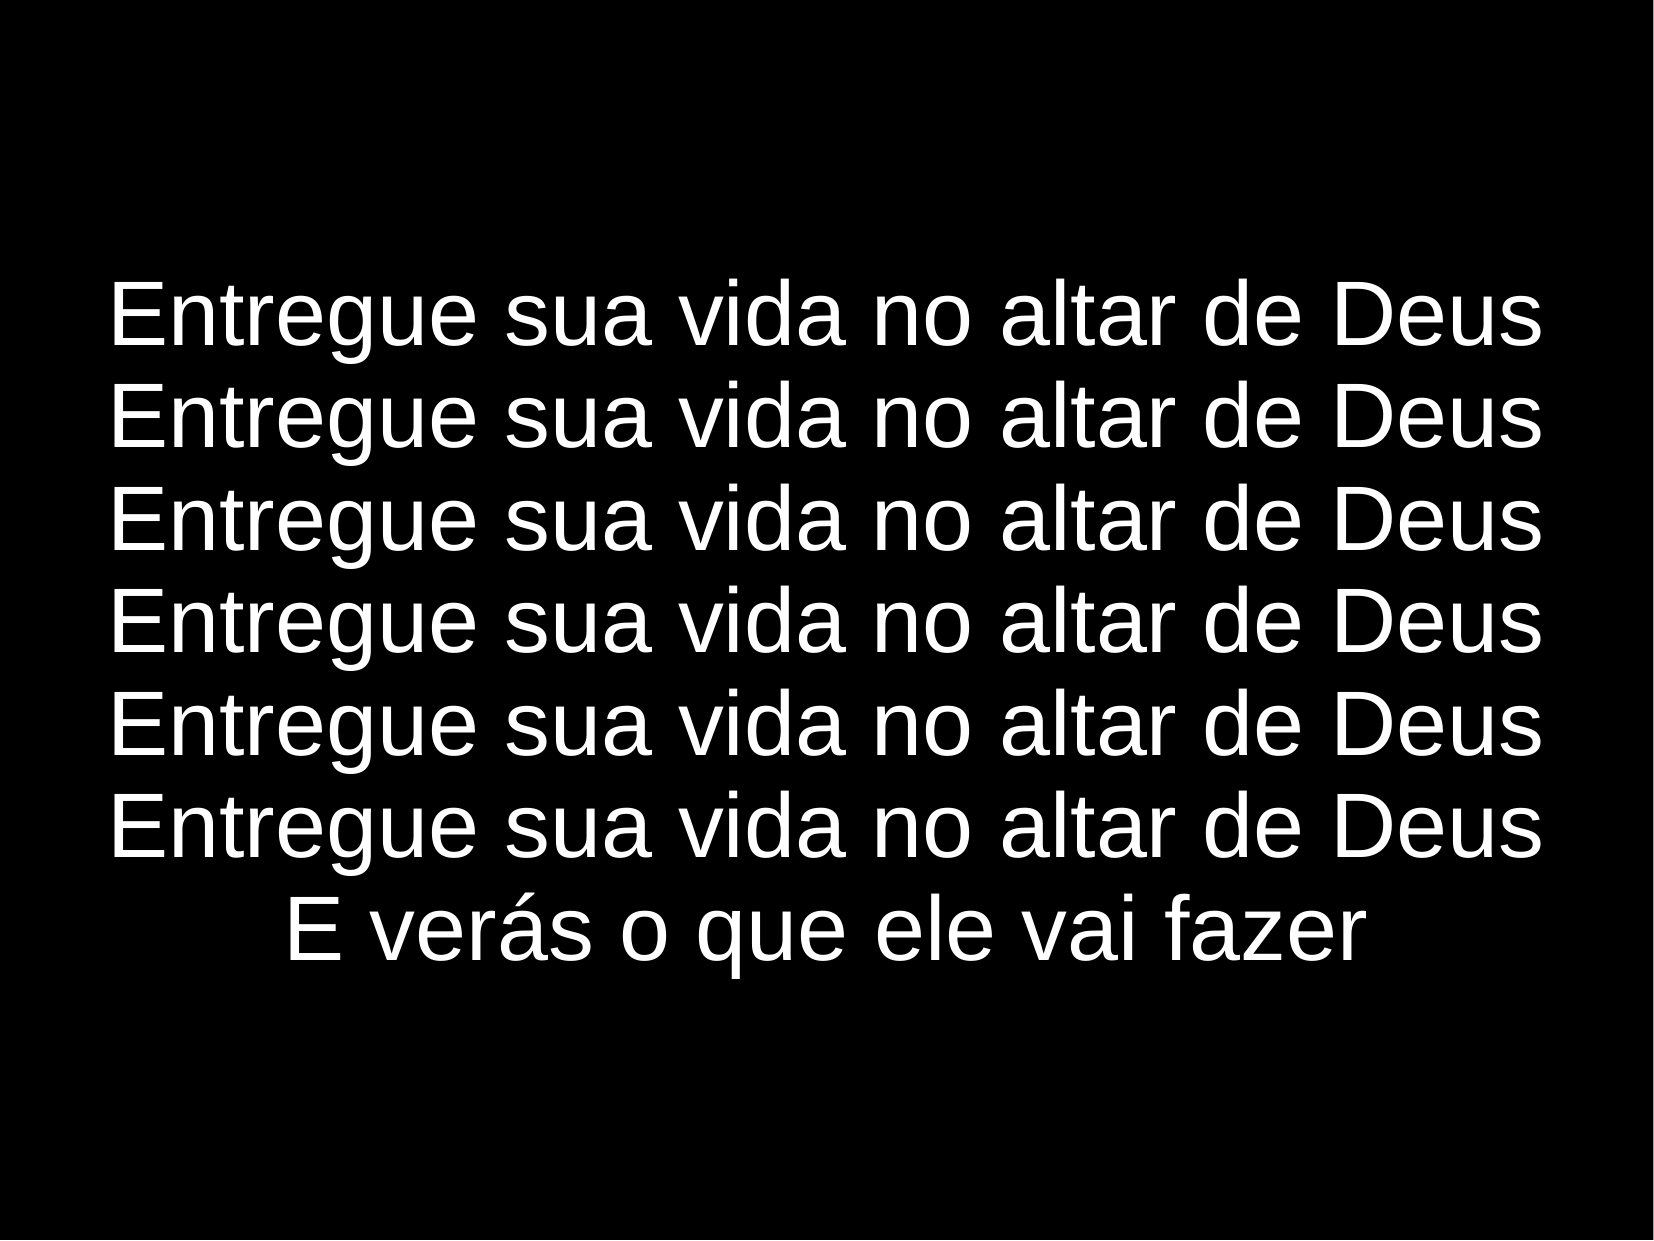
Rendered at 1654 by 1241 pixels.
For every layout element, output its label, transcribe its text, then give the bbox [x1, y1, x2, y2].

subtitle Entregue sua vida no altar de Deus Entregue sua vida no altar de Deus Entregue sua vida no altar de Deus Entregue sua vida no altar de Deus Entregue sua vida no altar de Deus Entregue sua vida no altar de Deus E verás o que ele vai fazer [82, 49, 1571, 1193]
